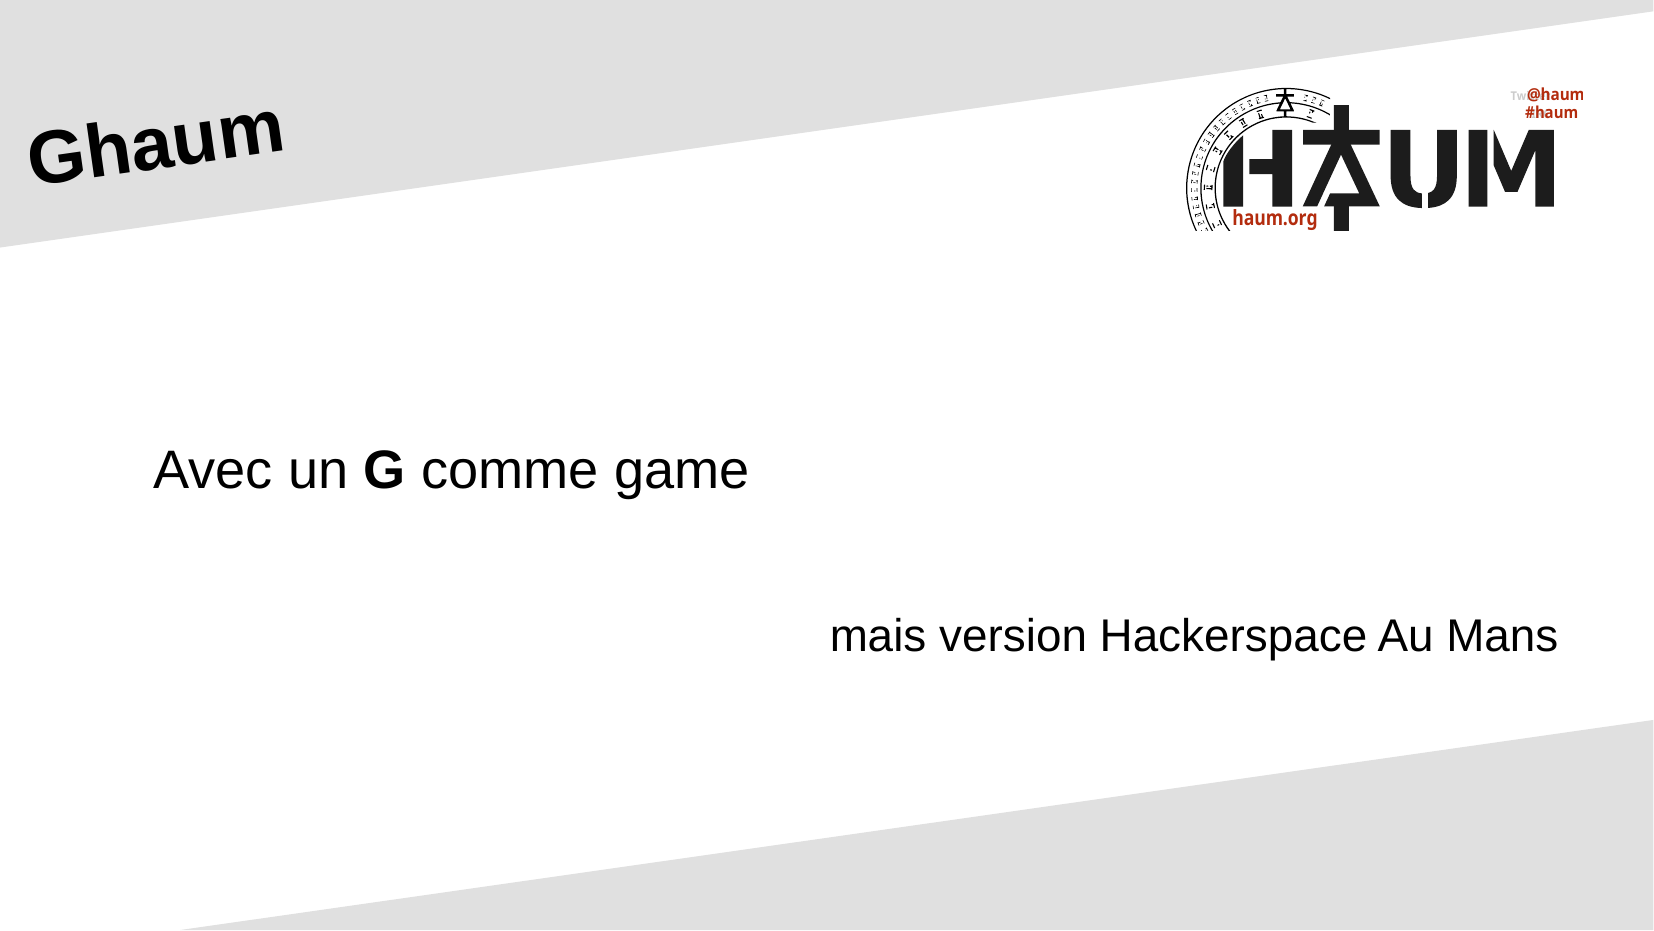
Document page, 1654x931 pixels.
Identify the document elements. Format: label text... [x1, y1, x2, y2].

title Ghaum [16, 0, 1501, 239]
picture [1169, 70, 1583, 248]
list Avec un G comme game [82, 248, 1538, 789]
text_box mais version Hackerspace Au Mans [814, 602, 1595, 700]
